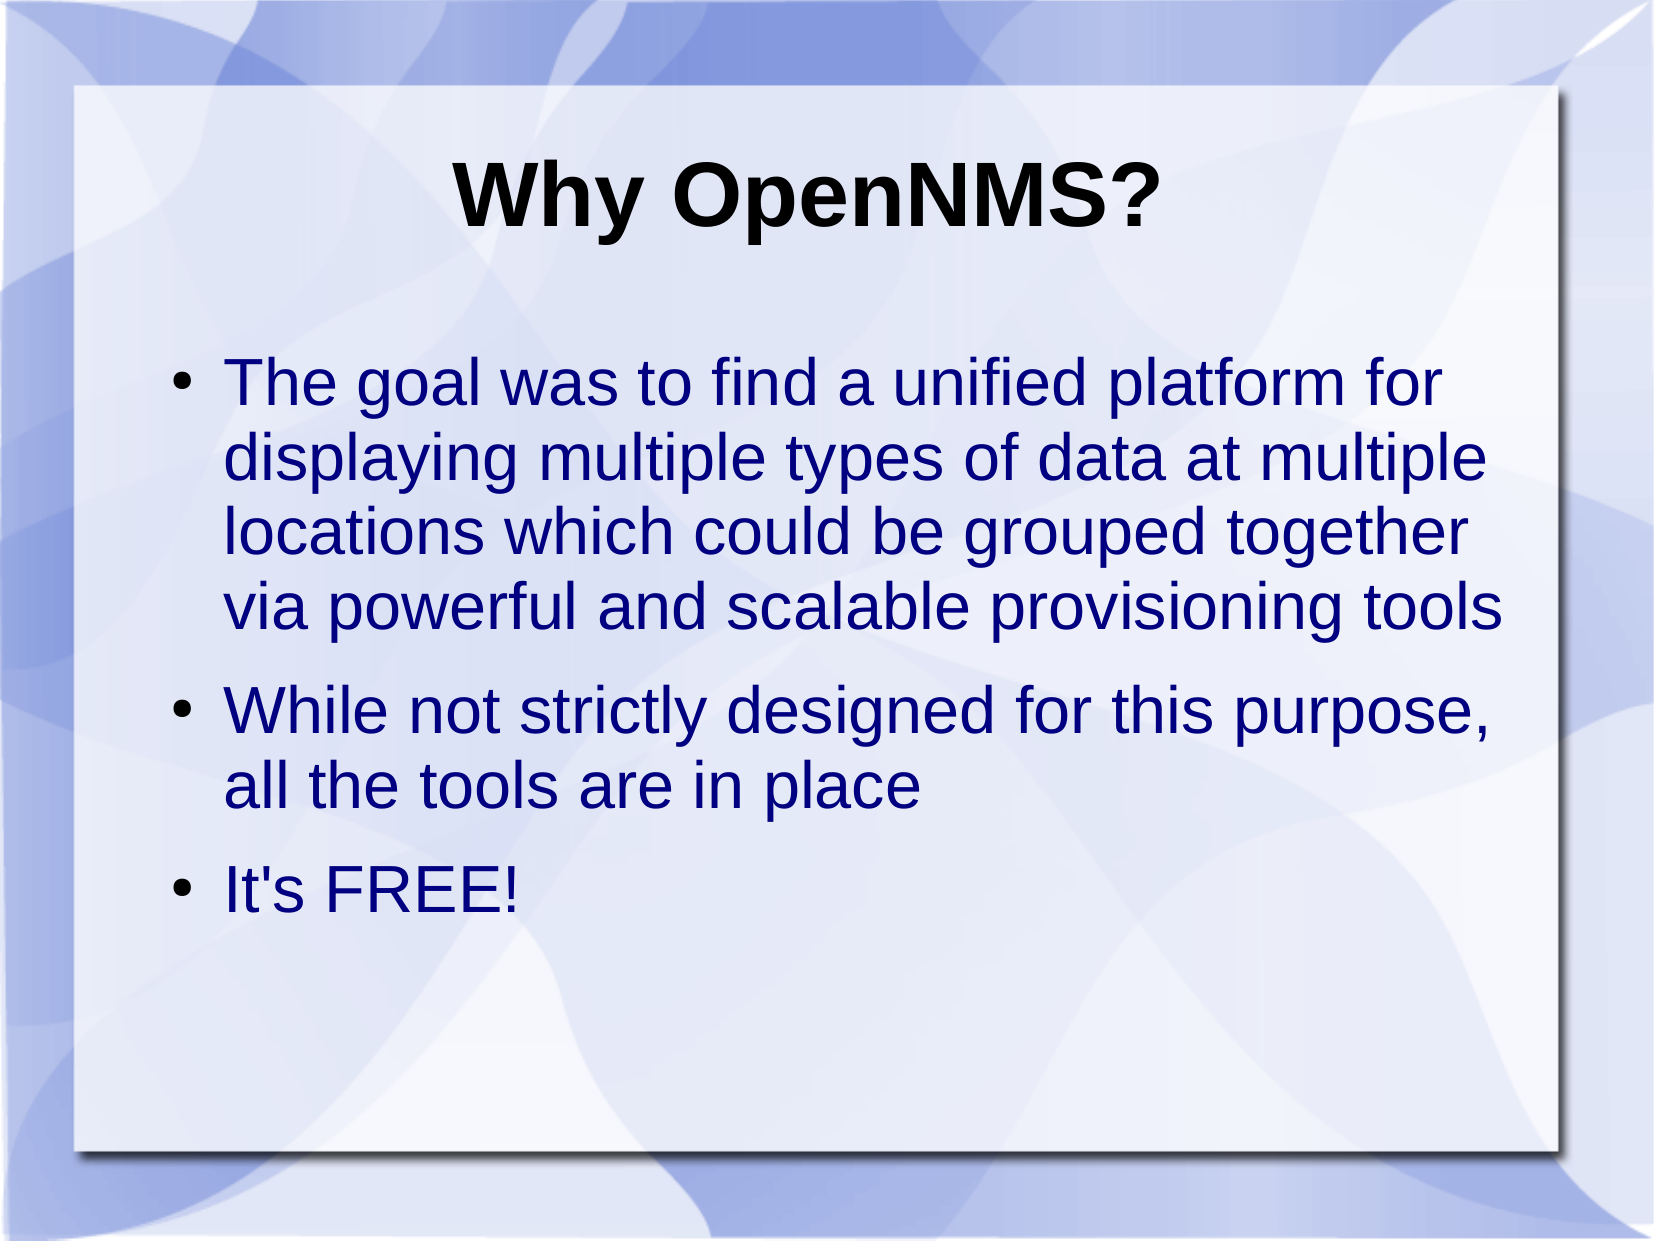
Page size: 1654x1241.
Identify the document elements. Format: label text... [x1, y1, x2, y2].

title Why OpenNMS? [82, 90, 1536, 298]
picture [0, 0, 1654, 1241]
list The goal was to find a unified platform for displaying multiple types of data at multiple locations which could be grouped together via powerful and scalable provisioning tools While not strictly designed for this purpose, all the tools are in place It's FREE! [152, 344, 1534, 1127]
